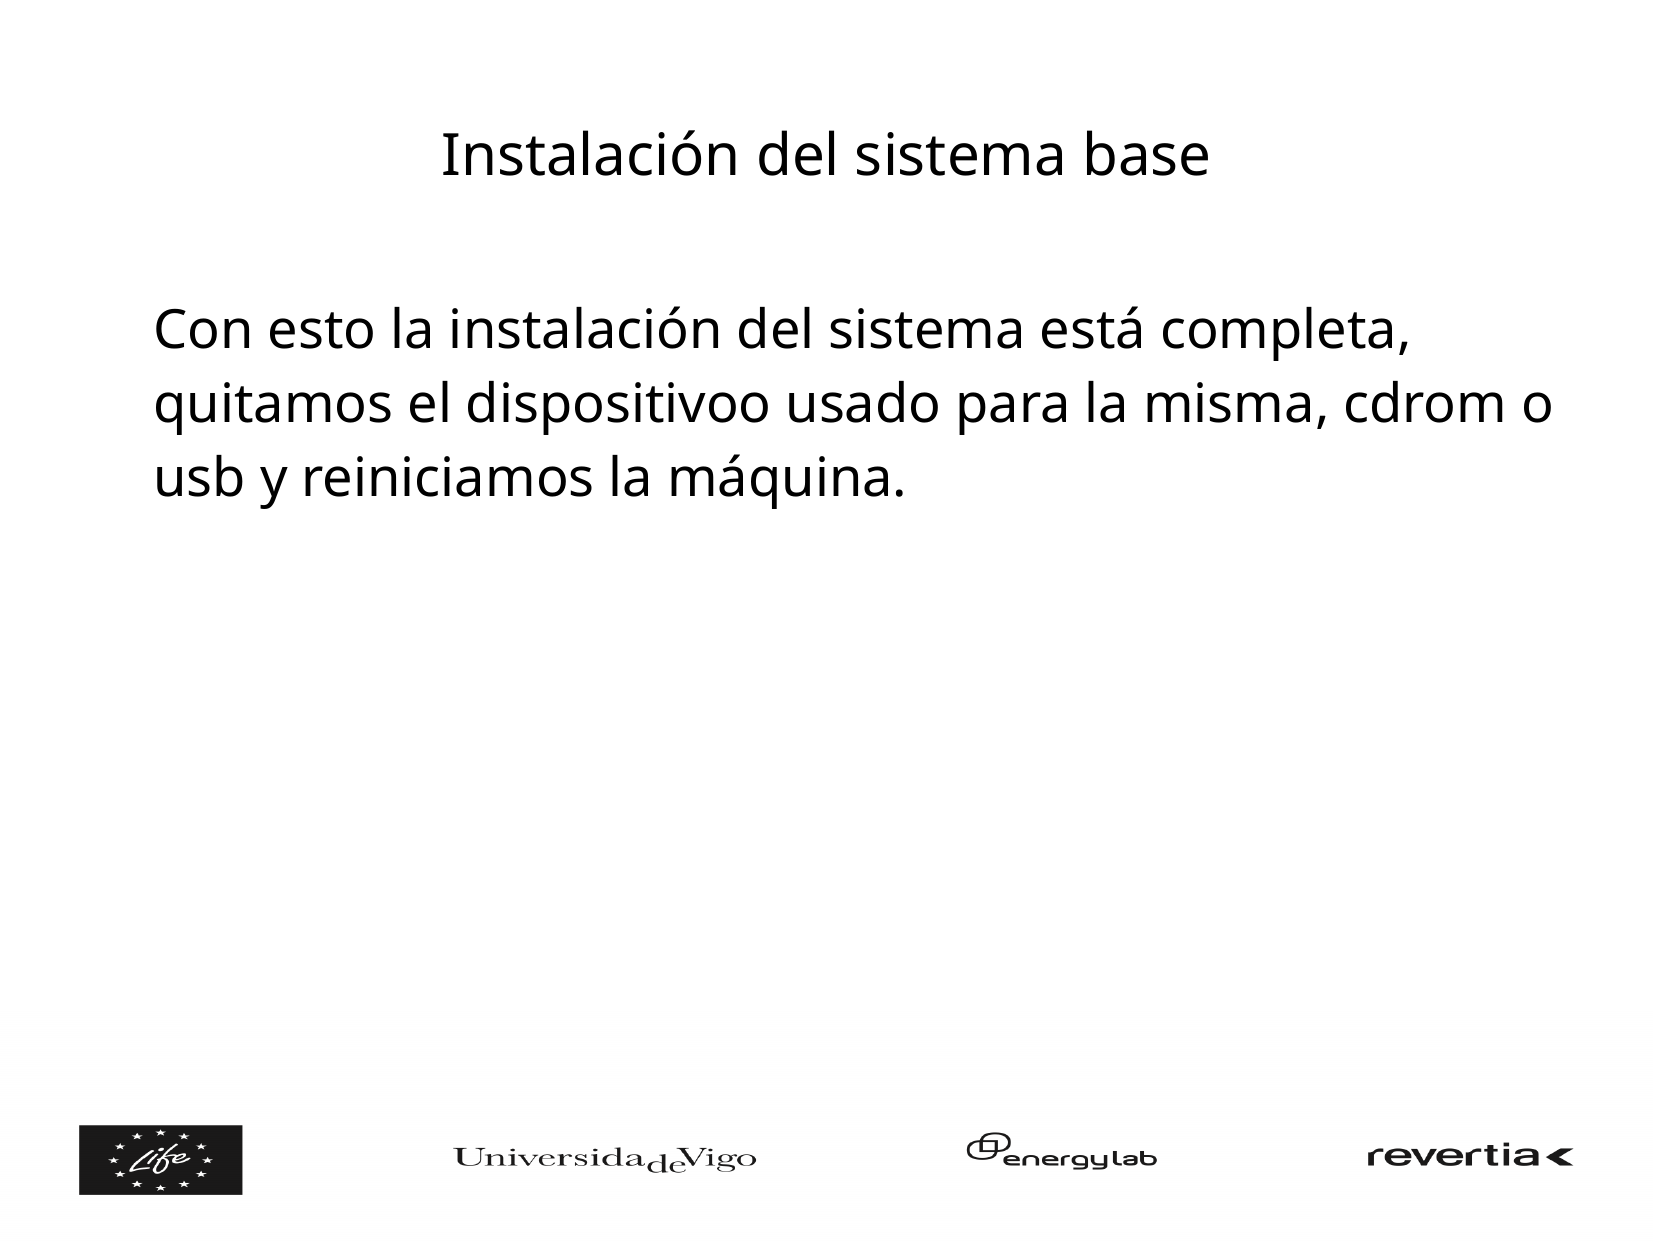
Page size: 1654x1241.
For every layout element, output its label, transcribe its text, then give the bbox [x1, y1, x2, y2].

title Instalación del sistema base [82, 49, 1571, 257]
picture [0, 1009, 1654, 1241]
list Con esto la instalación del sistema está completa, quitamos el dispositivoo usado para la misma, cdrom o usb y reiniciamos la máquina. [82, 290, 1571, 1010]
